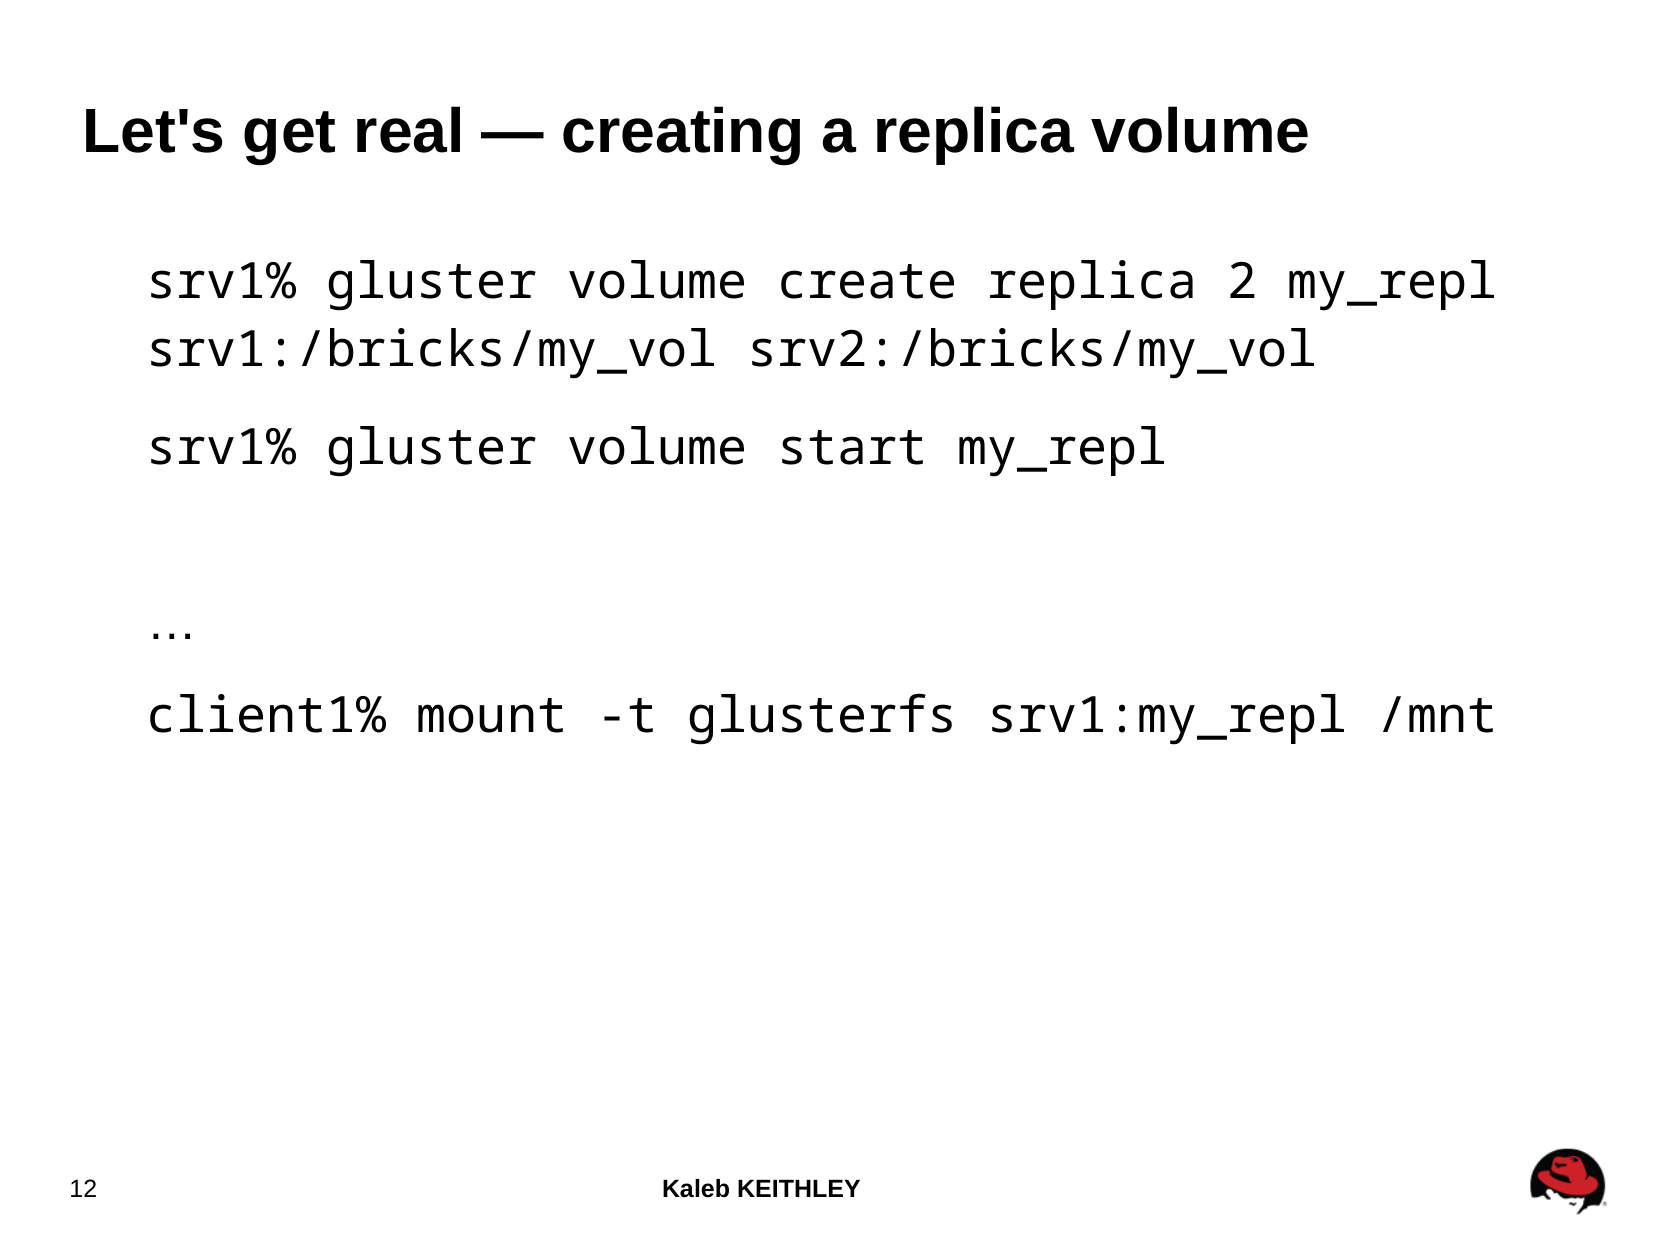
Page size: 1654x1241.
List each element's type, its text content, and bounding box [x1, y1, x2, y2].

picture [1529, 1146, 1613, 1224]
list srv1% gluster volume create replica 2 my_repl srv1:/bricks/my_vol srv2:/bricks/my_vol srv1% gluster volume start my_repl … client1% mount -t glusterfs srv1:my_repl /mnt [86, 244, 1576, 1039]
title Let's get real — creating a replica volume [82, 37, 1571, 226]
